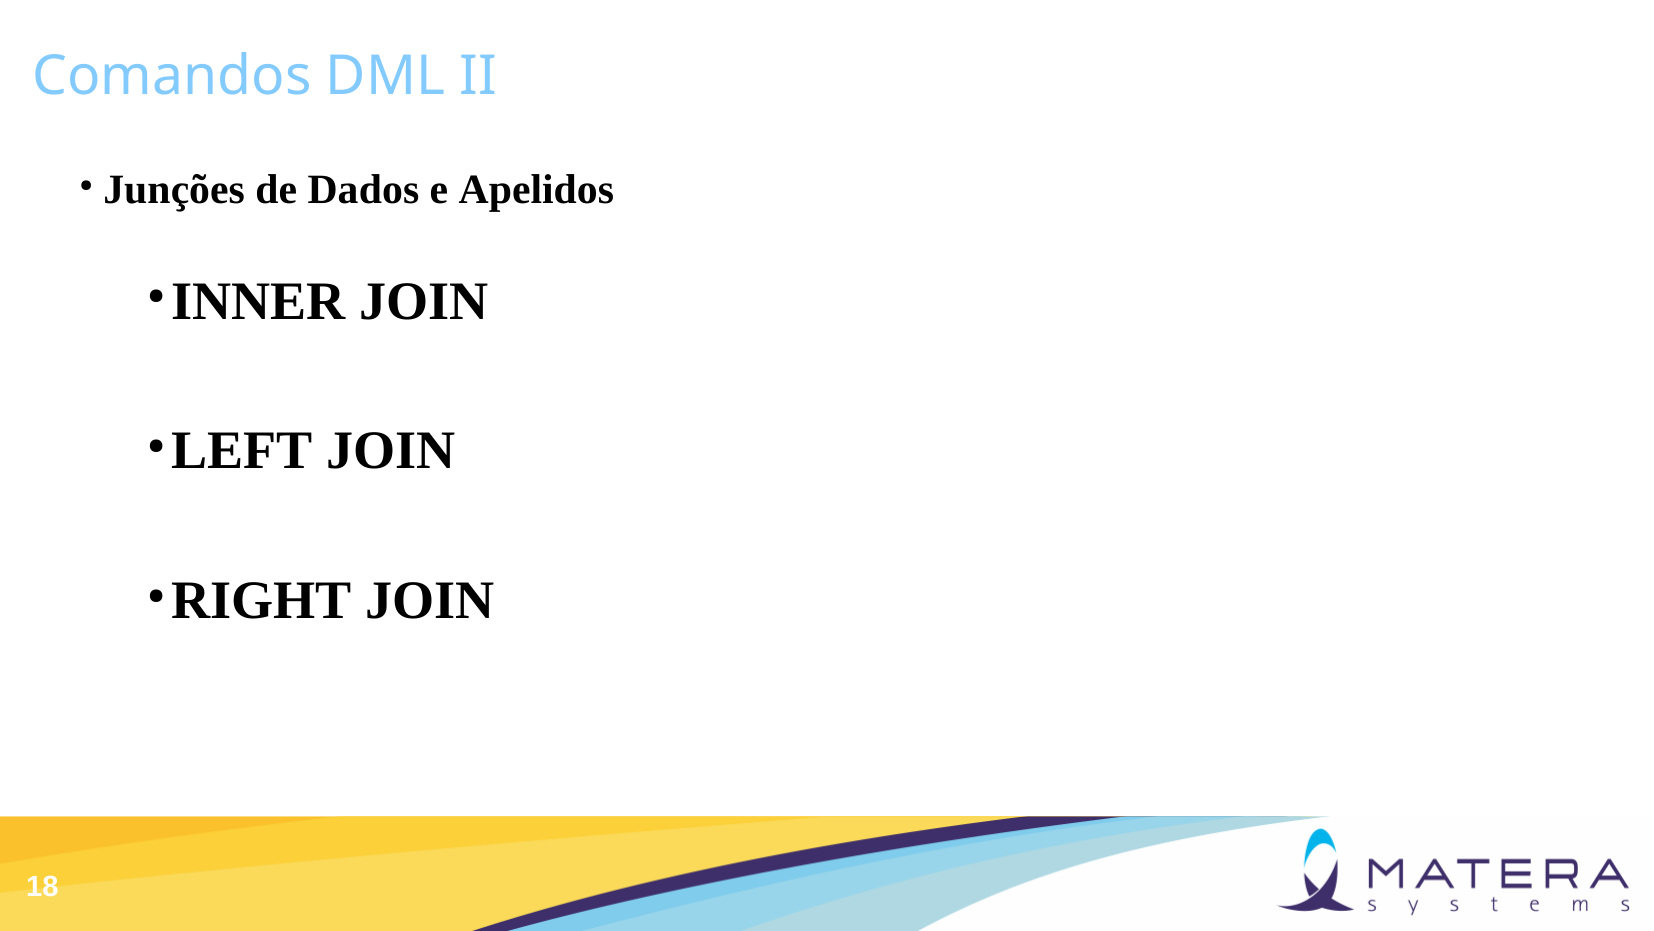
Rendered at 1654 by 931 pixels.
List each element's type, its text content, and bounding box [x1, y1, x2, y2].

picture [0, 829, 1652, 931]
list Junções de Dados e Apelidos INNER JOIN LEFT JOIN RIGHT JOIN [0, 169, 1654, 829]
title Comandos DML II [32, 24, 1628, 137]
